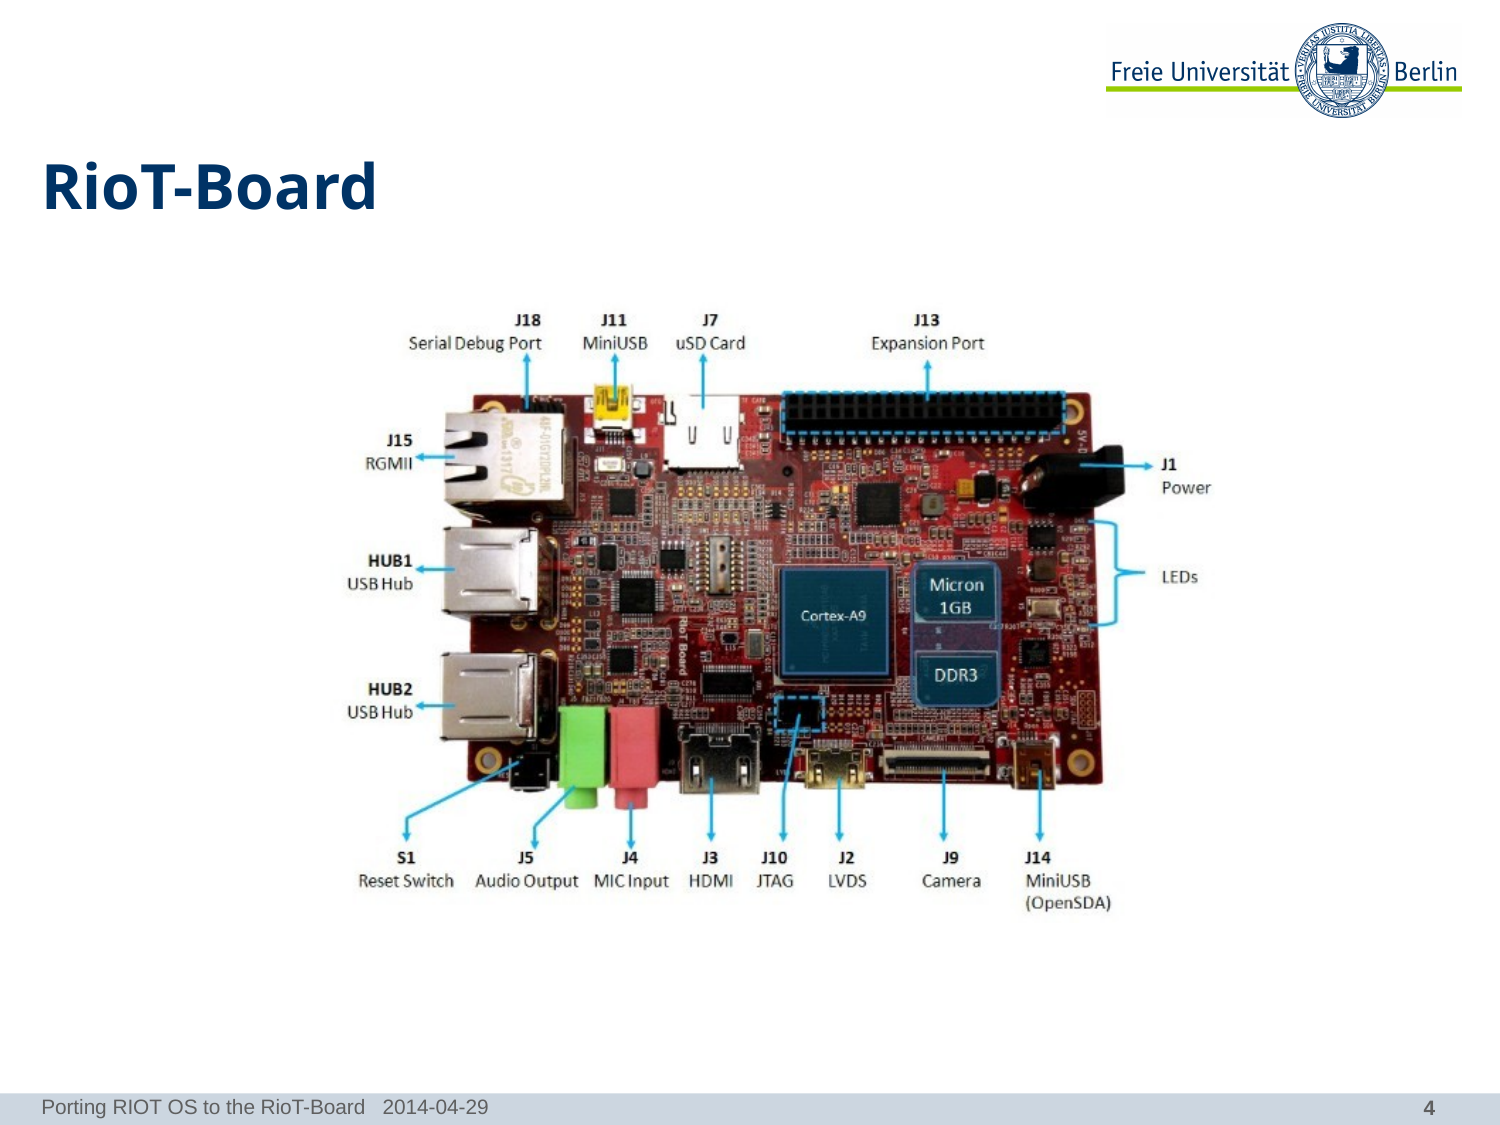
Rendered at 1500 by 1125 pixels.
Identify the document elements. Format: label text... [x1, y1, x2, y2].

picture [240, 269, 1253, 923]
title RioT-Board [41, 148, 1460, 222]
picture [1106, 23, 1462, 118]
